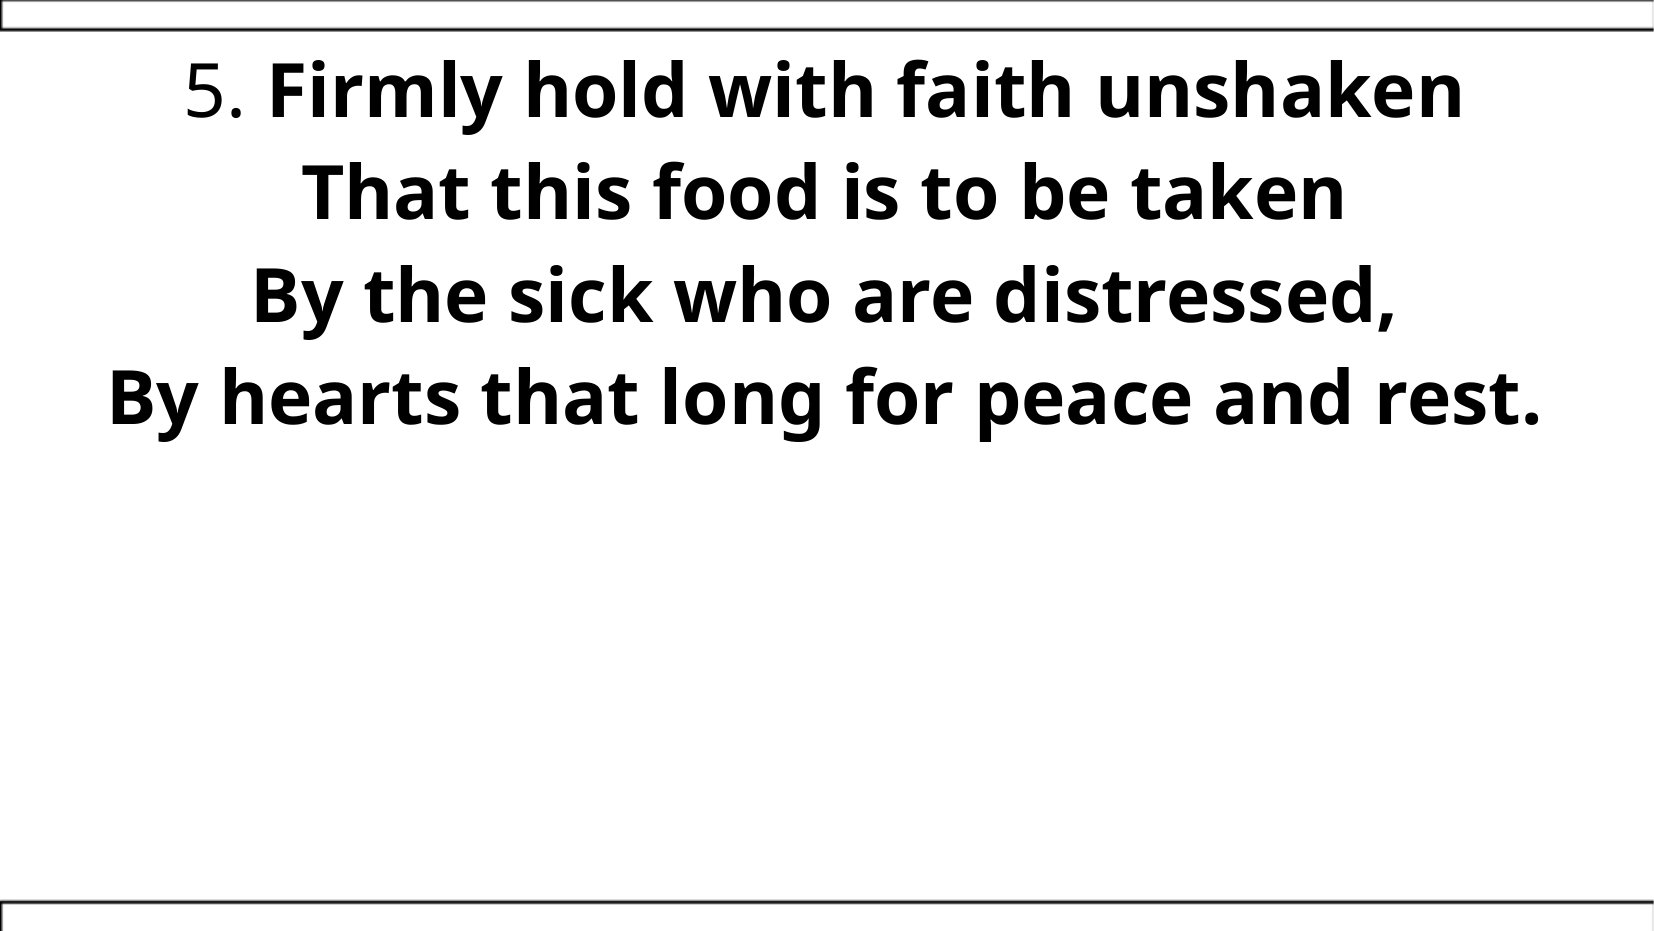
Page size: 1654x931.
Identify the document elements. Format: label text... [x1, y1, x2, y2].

text_box 5. Firmly hold with faith unshaken That this food is to be taken By the sick who are distressed, By hearts that long for peace and rest. [90, 30, 1561, 445]
picture [0, 0, 1654, 931]
